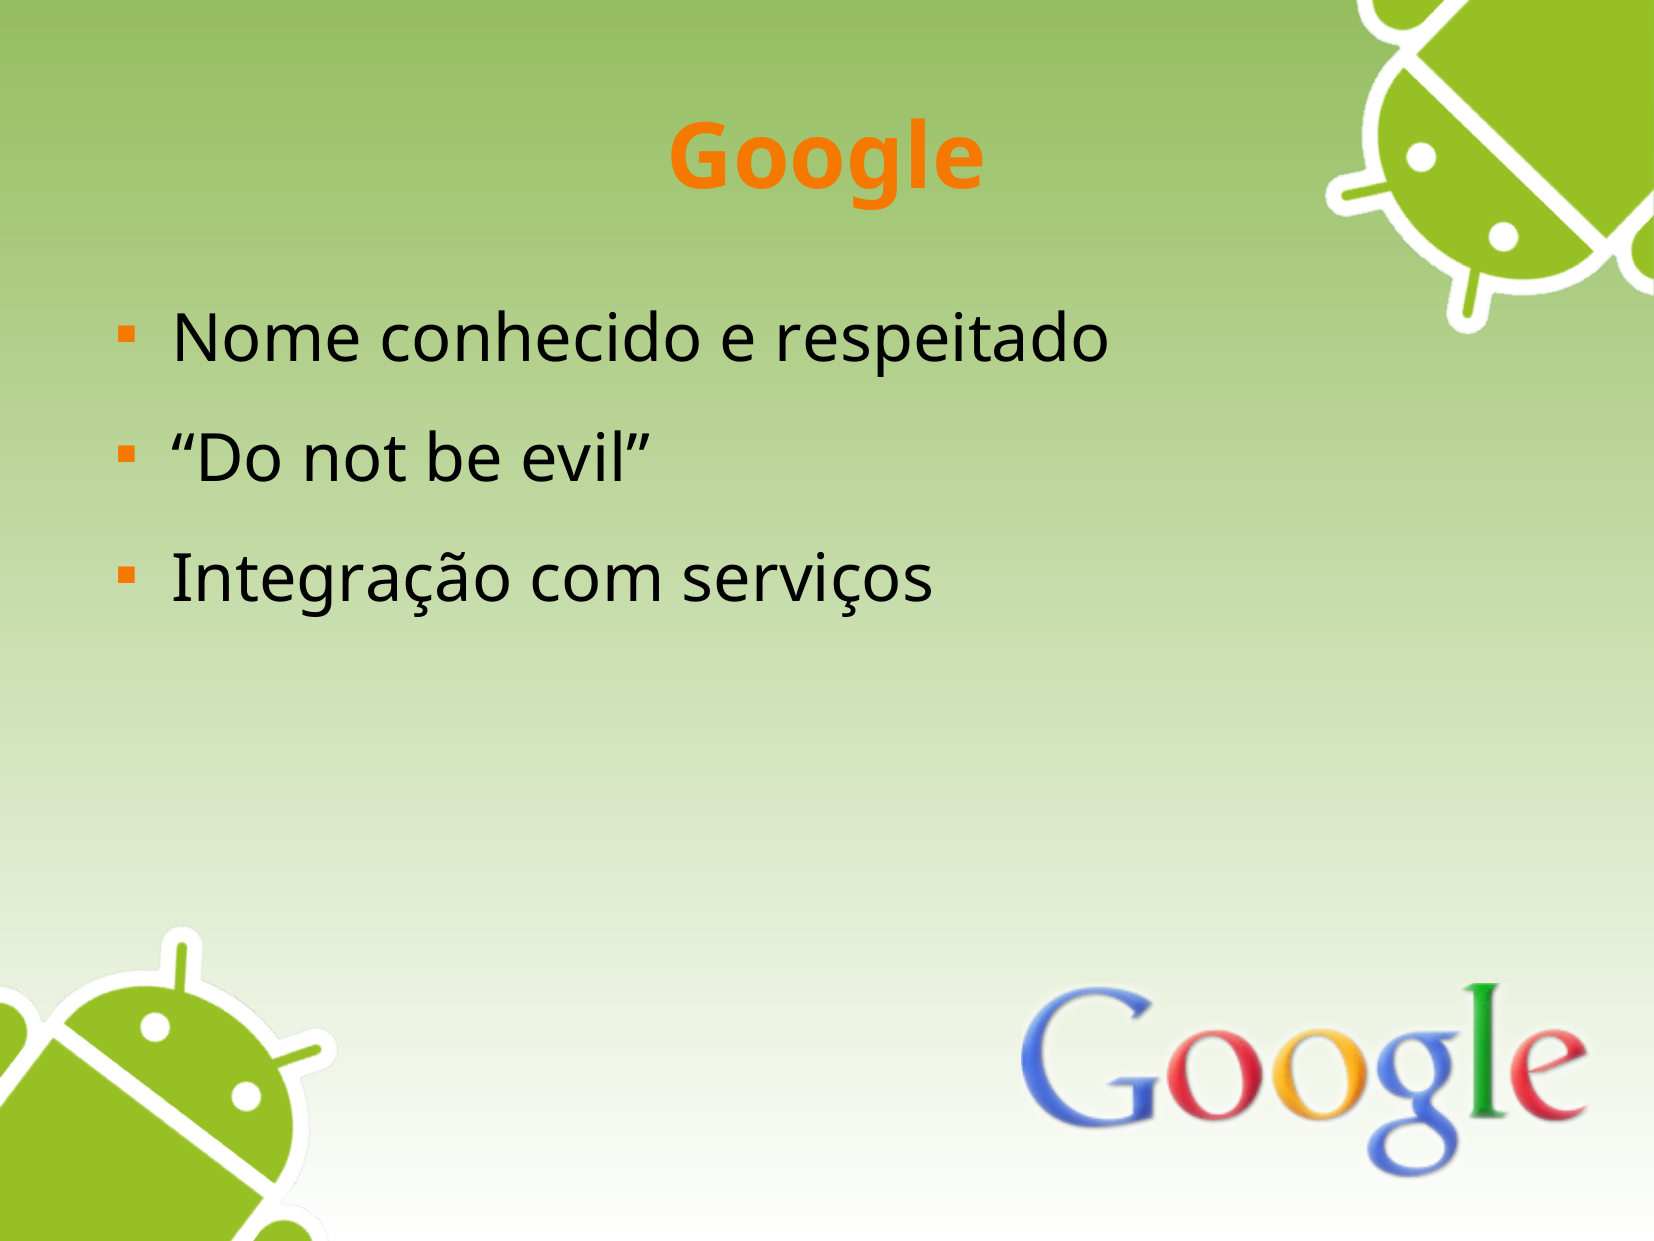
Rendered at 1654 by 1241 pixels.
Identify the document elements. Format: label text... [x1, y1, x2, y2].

picture [0, 845, 442, 1241]
picture [1021, 983, 1595, 1182]
picture [1291, 0, 1654, 410]
title Google [82, 49, 1571, 257]
list Nome conhecido e respeitado “Do not be evil” Integração com serviços [82, 290, 1571, 1109]
